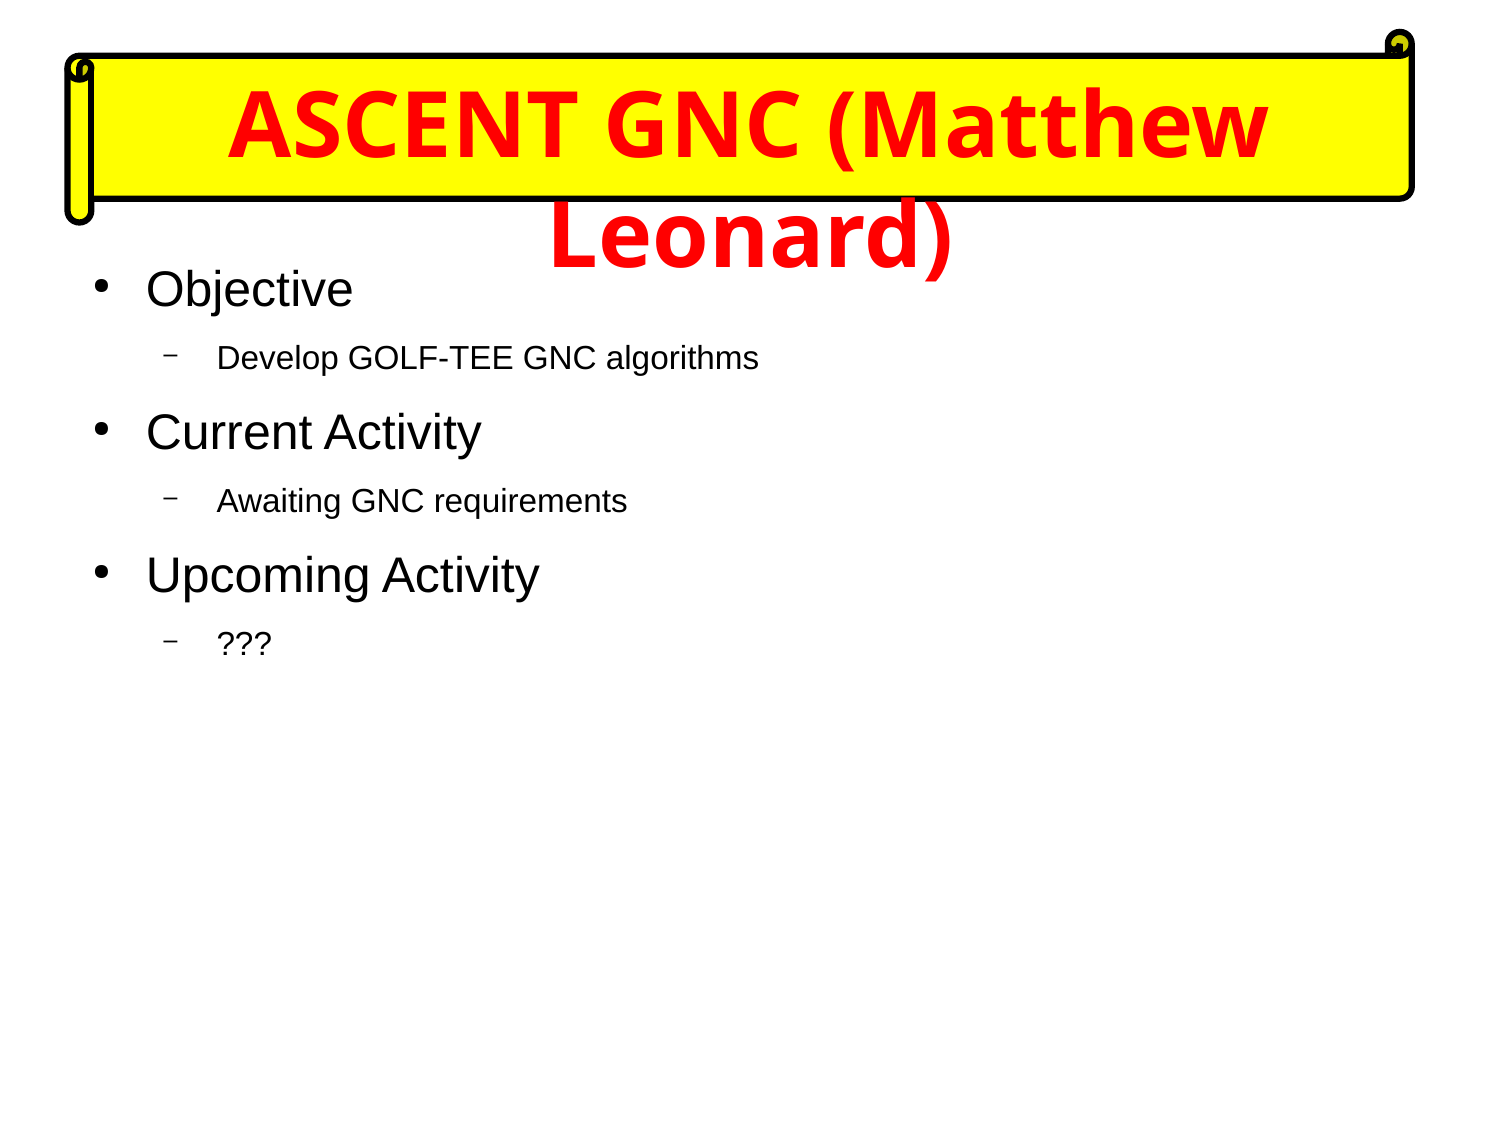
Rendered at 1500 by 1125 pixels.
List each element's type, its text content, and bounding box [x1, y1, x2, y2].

text_box ASCENT GNC (Matthew Leonard) [0, 58, 1500, 294]
list Objective Develop GOLF-TEE GNC algorithms Current Activity Awaiting GNC requirements Upcoming Activity ??? [75, 294, 1425, 916]
text_box [72, 31, 1412, 58]
